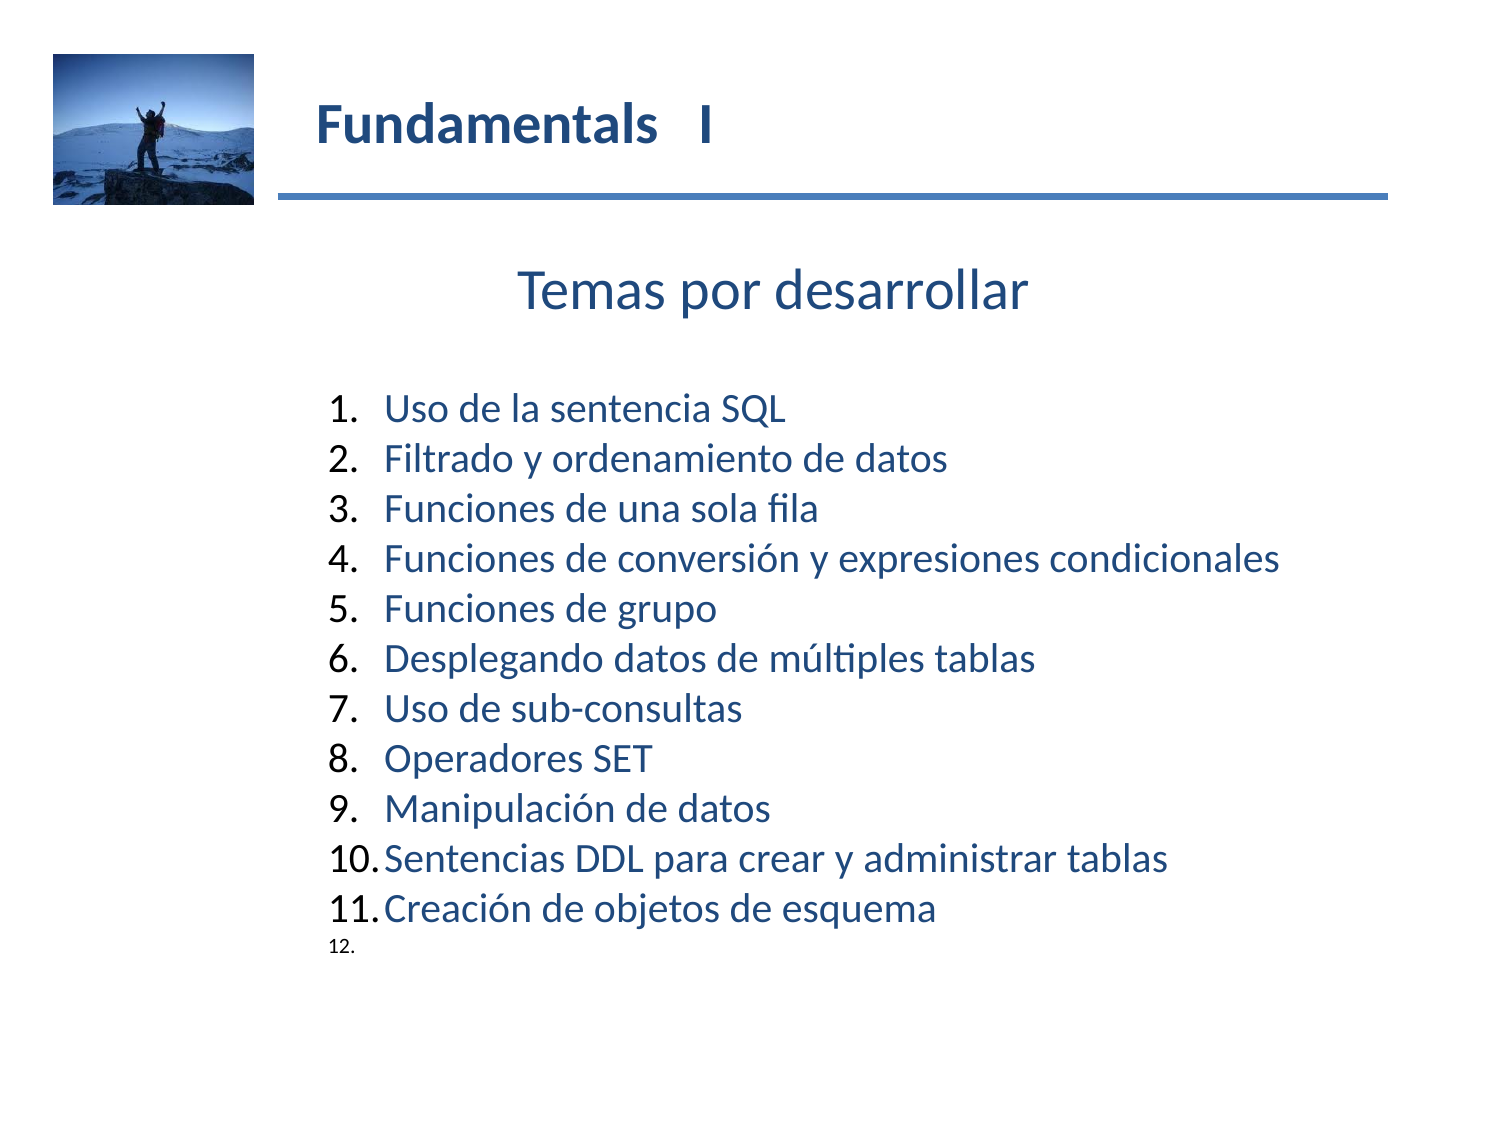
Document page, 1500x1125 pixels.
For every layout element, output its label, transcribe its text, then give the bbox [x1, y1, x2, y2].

picture [53, 54, 254, 205]
text_box Temas por desarrollar [442, 243, 1105, 330]
text_box Fundamentals I [301, 78, 821, 164]
text_box Uso de la sentencia SQL Filtrado y ordenamiento de datos Funciones de una sola fila Funciones de conversión y expresiones condicionales Funciones de grupo Desplegando datos de múltiples tablas Uso de sub-consultas Operadores SET Manipulación de datos Sentencias DDL para crear y administrar tablas Creación de objetos de esquema [312, 373, 1317, 971]
